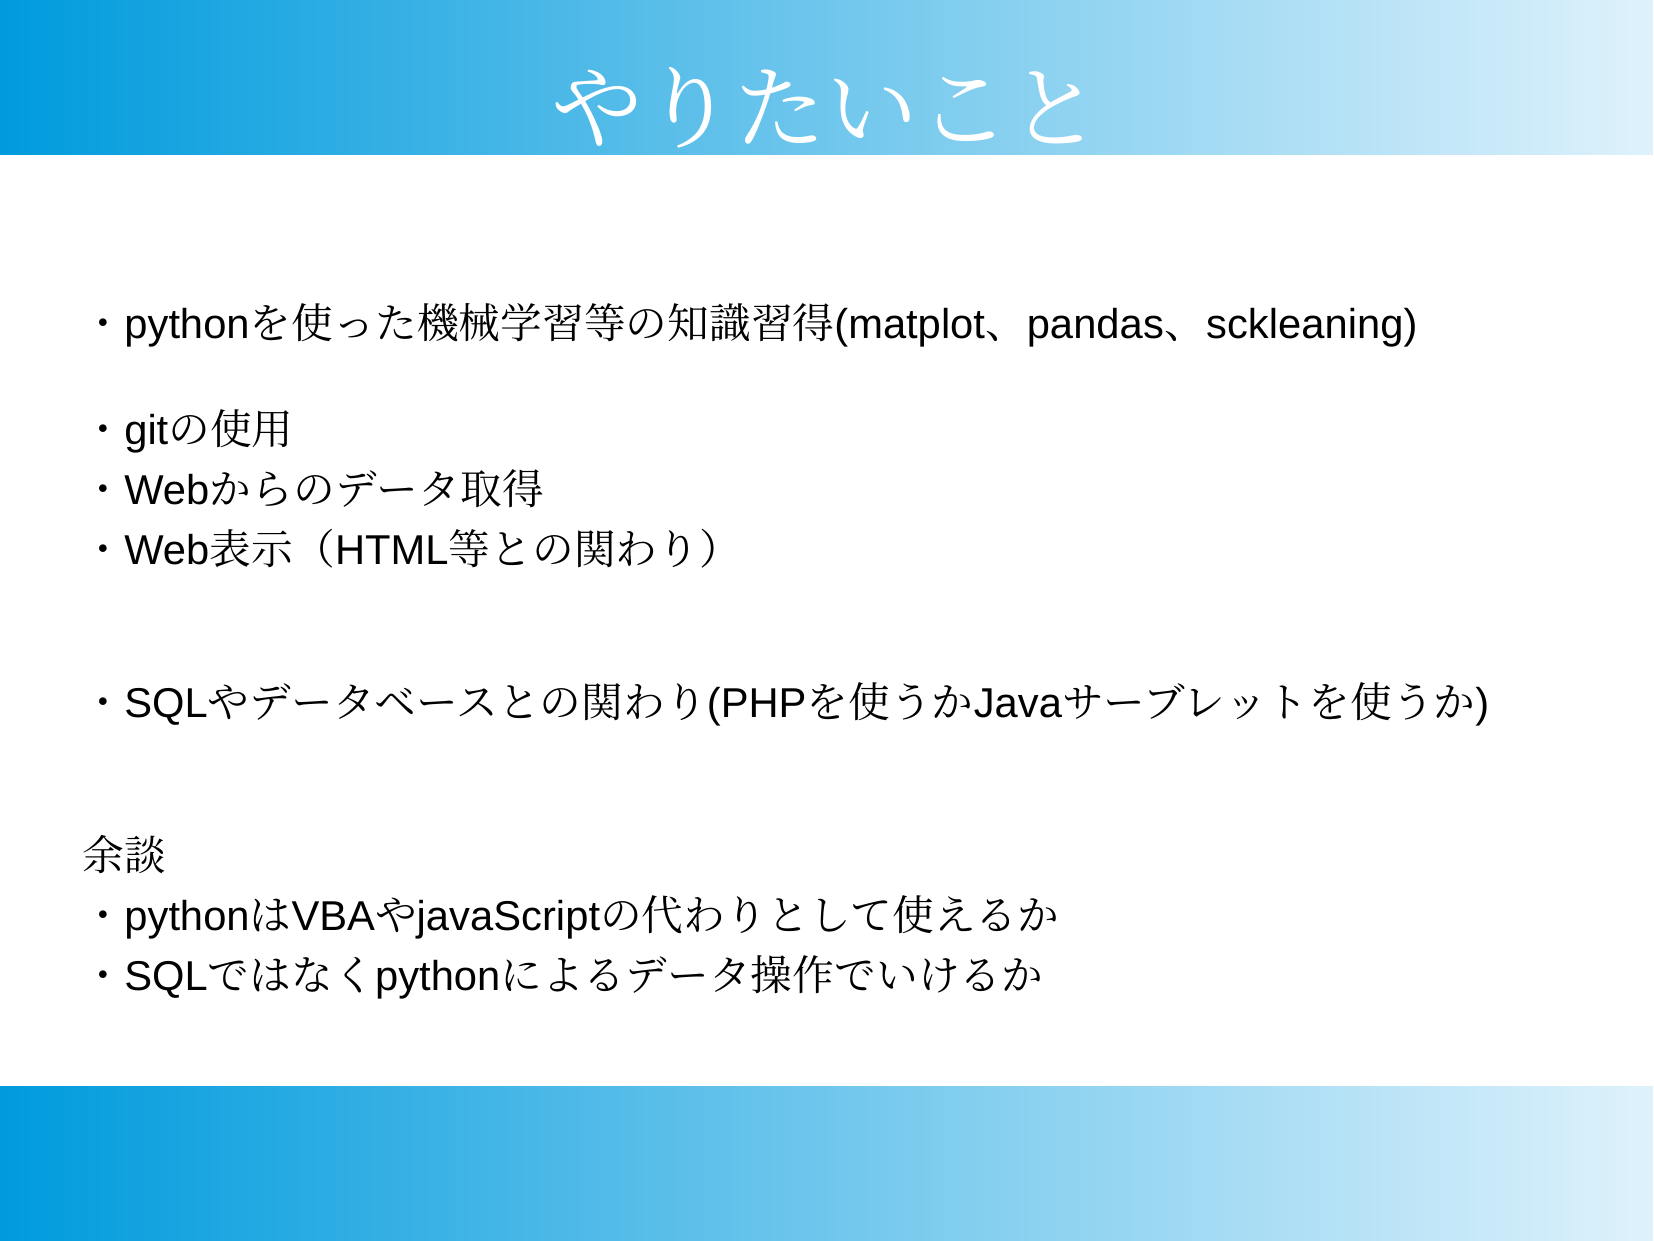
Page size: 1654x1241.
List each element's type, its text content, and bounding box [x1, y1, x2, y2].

subtitle ・pythonを使った機械学習等の知識習得(matplot、pandas、sckleaning) ・gitの使用 ・Webからのデータ取得 ・Web表示（HTML等との関わり） ・SQLやデータベースとの関わり(PHPを使うかJavaサーブレットを使うか) 余談 ・pythonはVBAやjavaScriptの代わりとして使えるか ・SQLではなくpythonによるデータ操作でいけるか [82, 290, 1571, 1075]
title やりたいこと [82, 35, 1571, 168]
